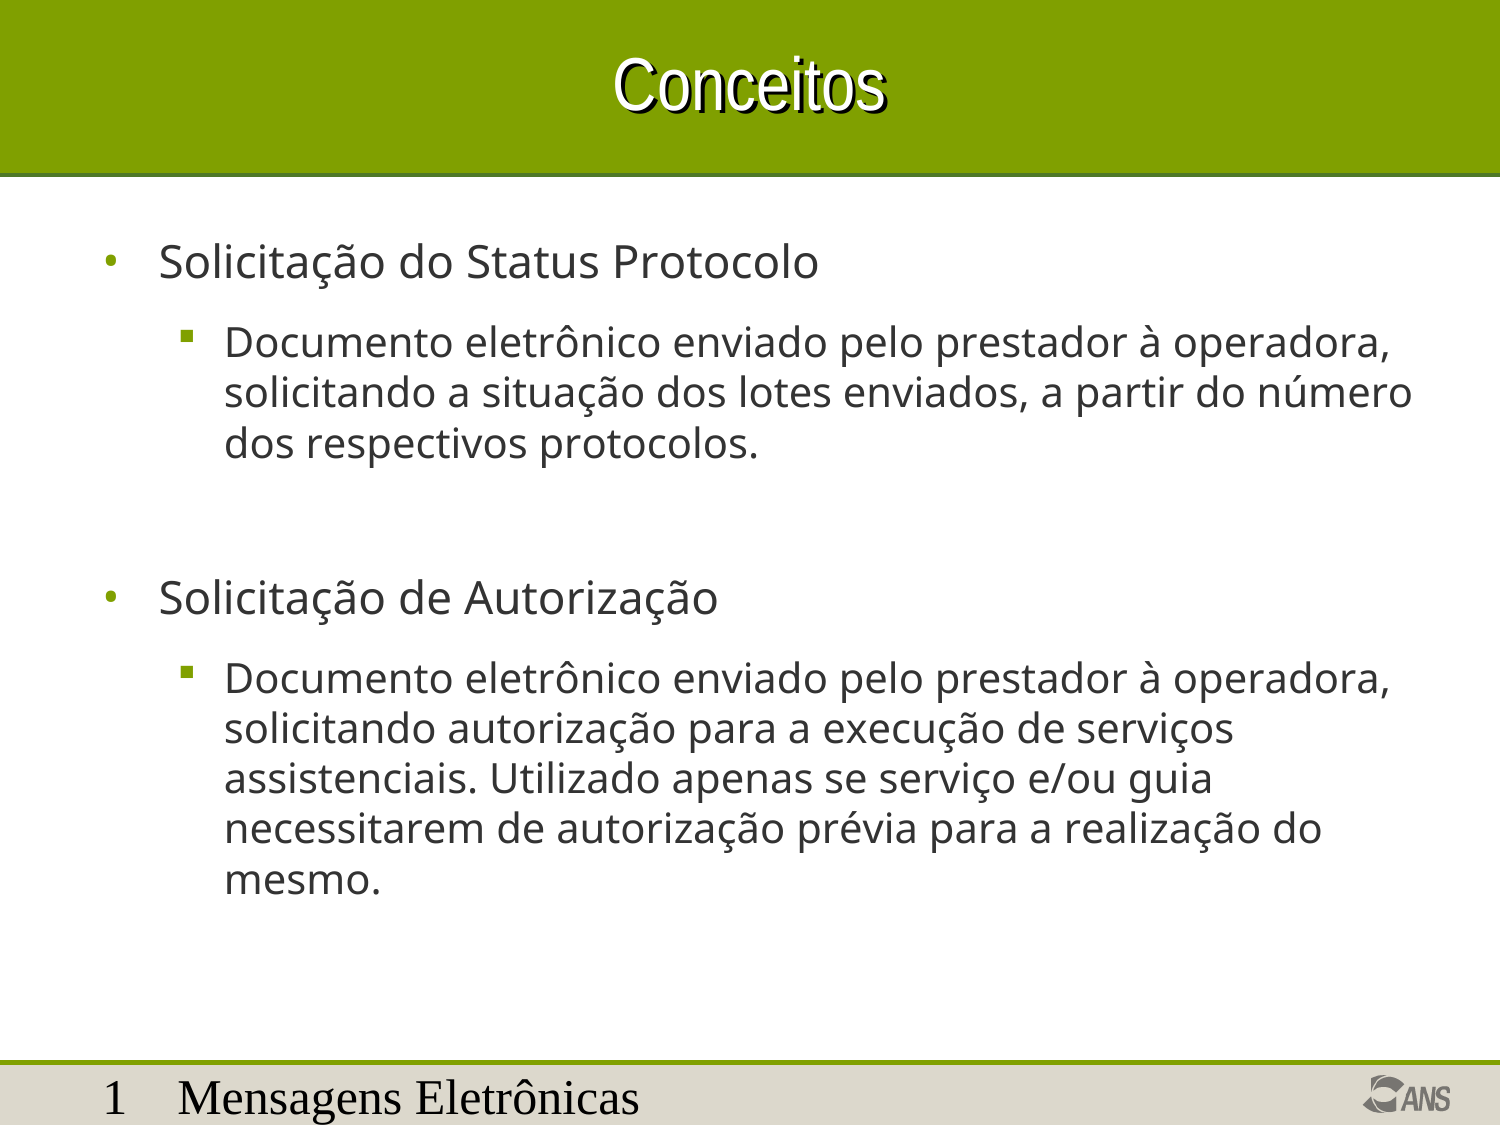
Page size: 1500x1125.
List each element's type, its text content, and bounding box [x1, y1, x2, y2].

picture [1362, 1075, 1450, 1113]
list Solicitação do Status Protocolo Documento eletrônico enviado pelo prestador à operadora, solicitando a situação dos lotes enviados, a partir do número dos respectivos protocolos. Solicitação de Autorização Documento eletrônico enviado pelo prestador à operadora, solicitando autorização para a execução de serviços assistenciais. Utilizado apenas se serviço e/ou guia necessitarem de autorização prévia para a realização do mesmo. [87, 224, 1475, 1025]
title Conceitos [24, 10, 1475, 161]
